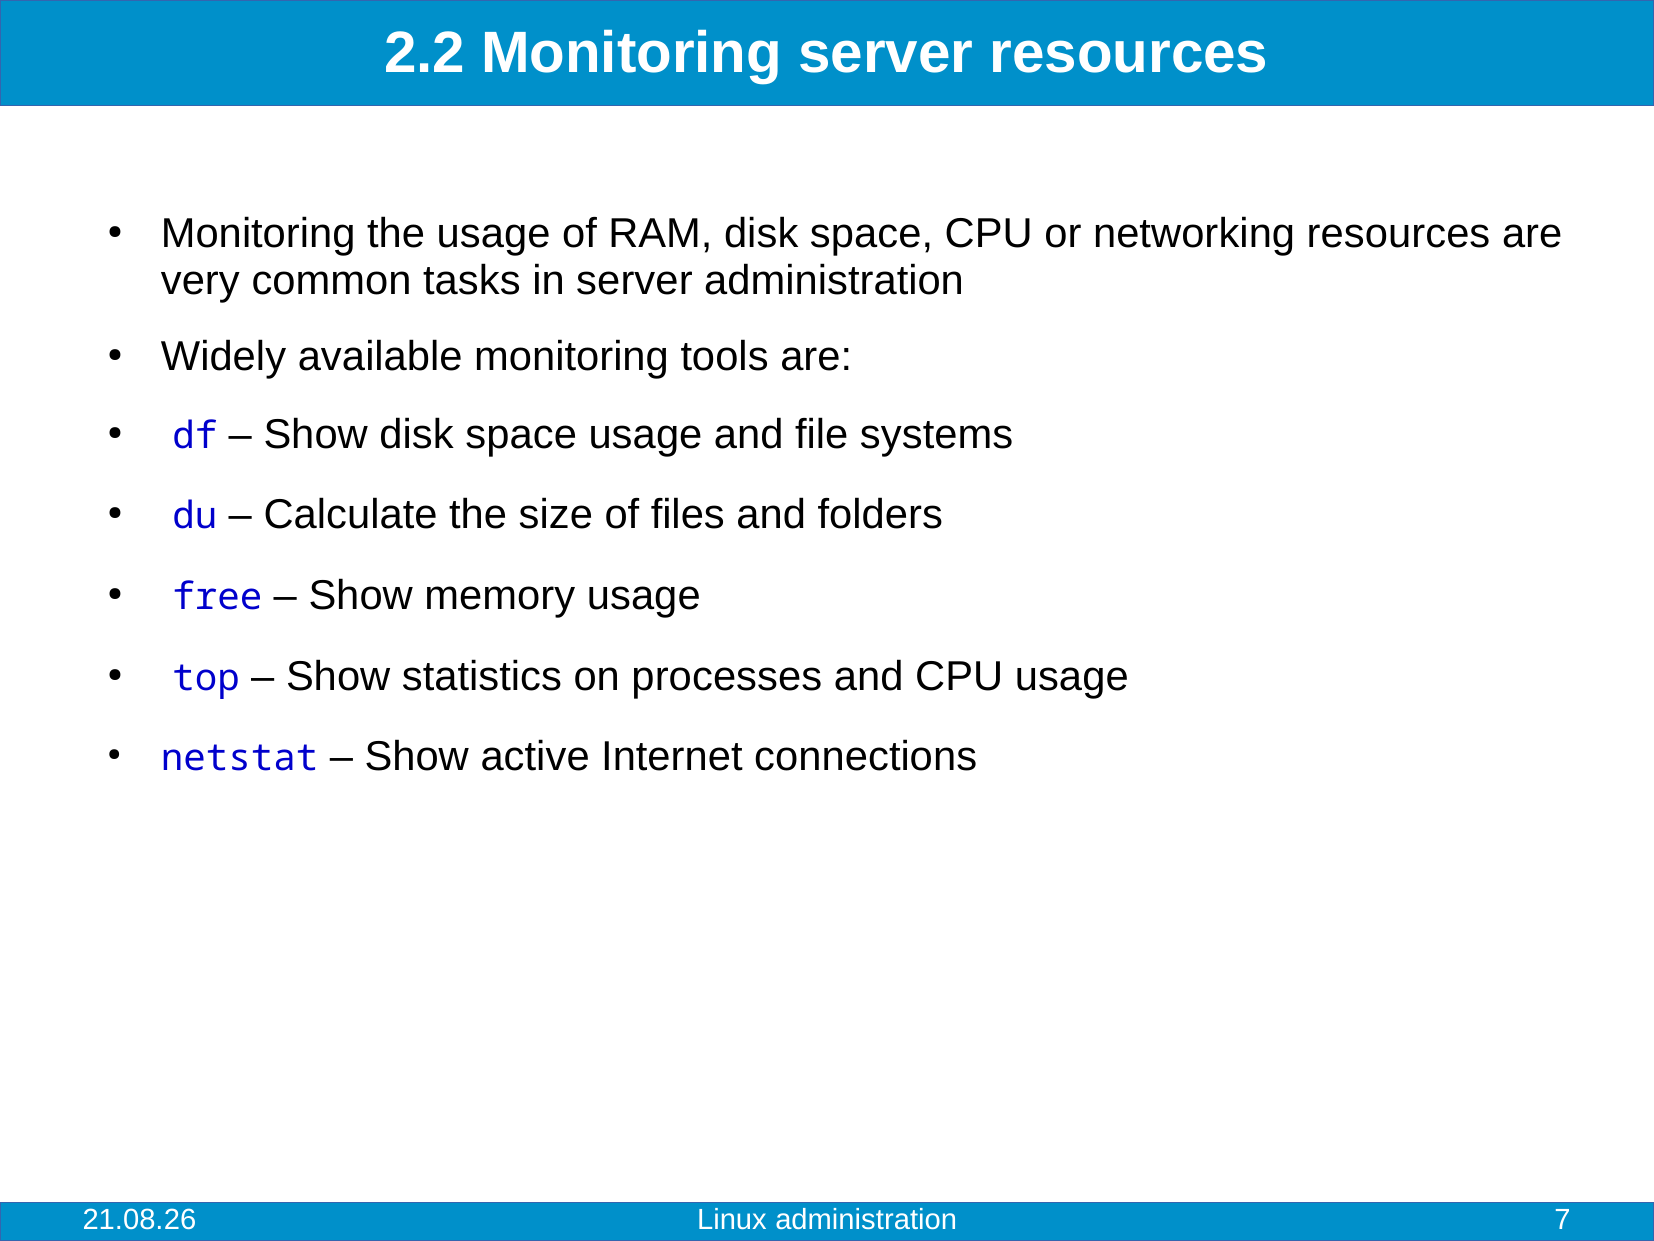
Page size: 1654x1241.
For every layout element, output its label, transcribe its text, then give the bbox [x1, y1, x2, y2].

list Monitoring the usage of RAM, disk space, CPU or networking resources are very common tasks in server administration Widely available monitoring tools are: df – Show disk space usage and file systems du – Calculate the size of files and folders free – Show memory usage top – Show statistics on processes and CPU usage netstat – Show active Internet connections [90, 210, 1579, 930]
title 2.2 Monitoring server resources [0, 0, 1654, 106]
